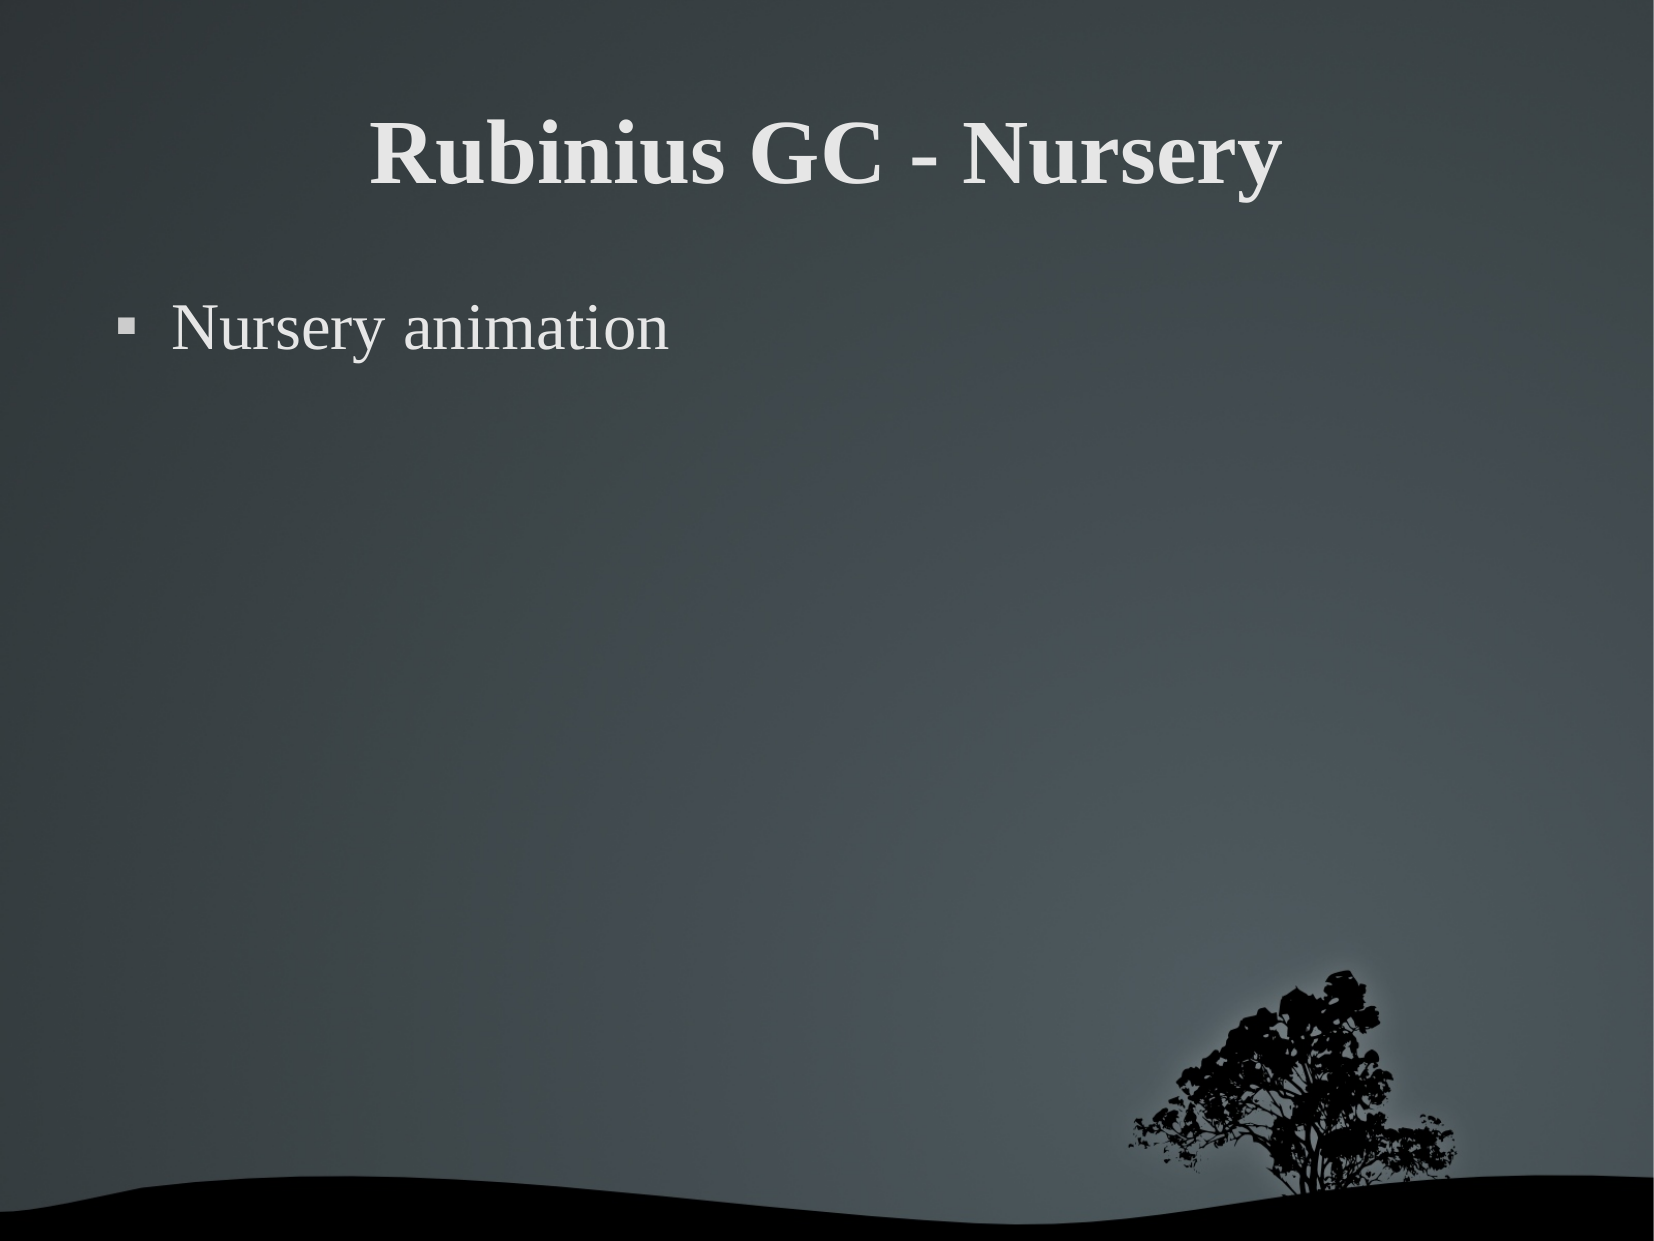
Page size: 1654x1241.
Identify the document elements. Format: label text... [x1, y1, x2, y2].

picture [0, 0, 1654, 1241]
list Nursery animation [82, 290, 1571, 1094]
title Rubinius GC - Nursery [82, 56, 1571, 250]
